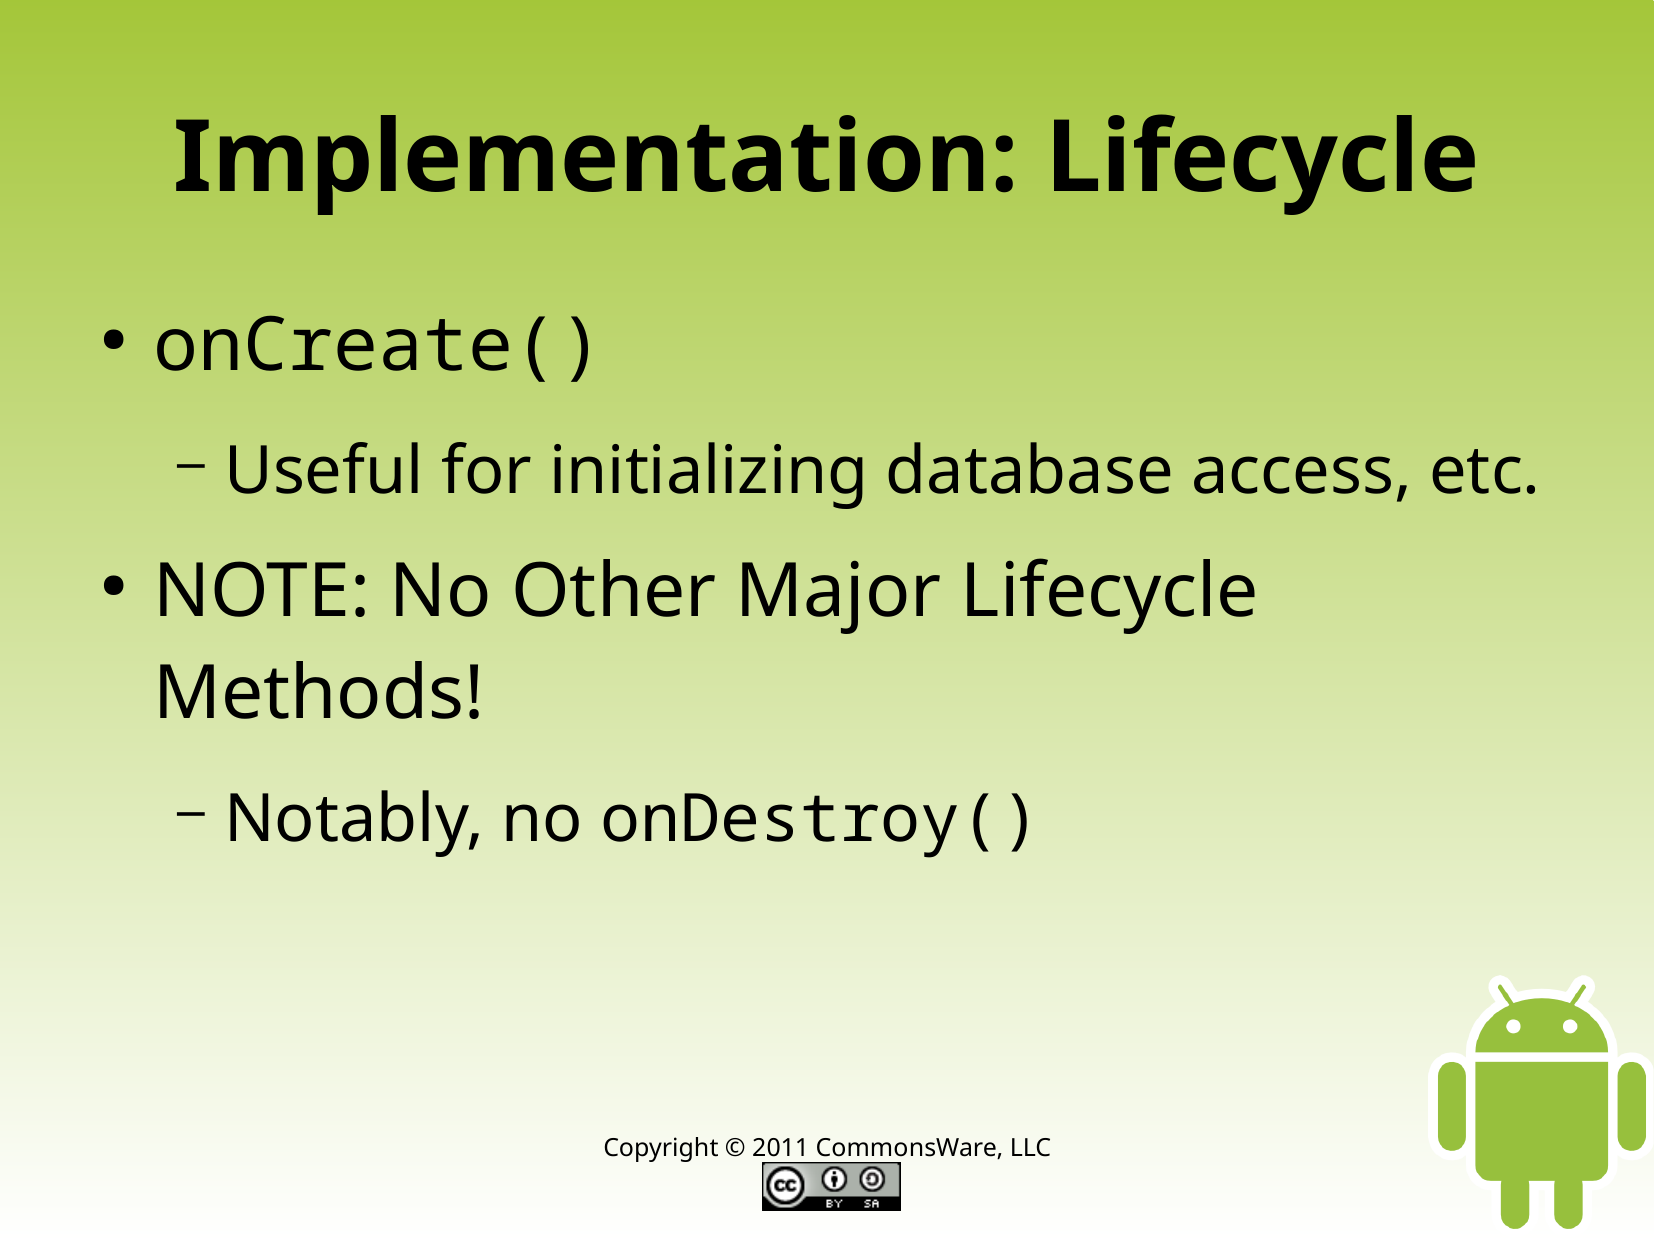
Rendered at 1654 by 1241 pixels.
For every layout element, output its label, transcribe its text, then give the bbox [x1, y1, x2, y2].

title Implementation: Lifecycle [82, 49, 1571, 257]
picture [762, 1162, 901, 1211]
picture [1428, 975, 1654, 1238]
list onCreate() Useful for initializing database access, etc. NOTE: No Other Major Lifecycle Methods! Notably, no onDestroy() [82, 290, 1571, 1109]
